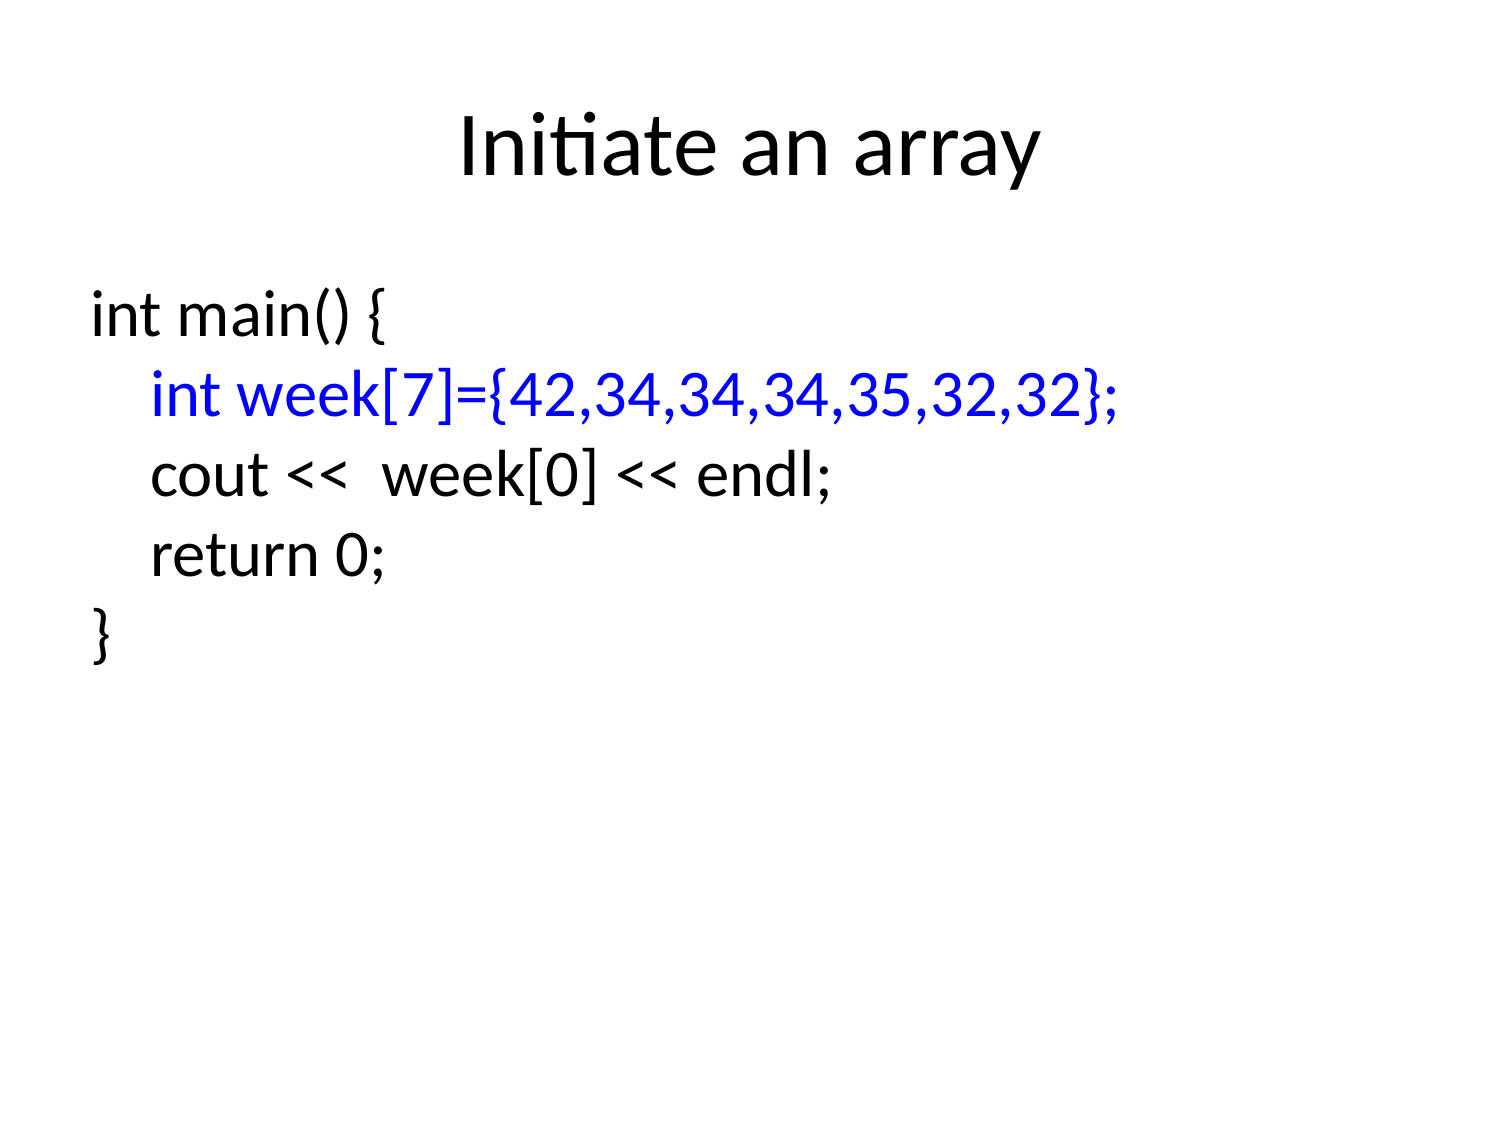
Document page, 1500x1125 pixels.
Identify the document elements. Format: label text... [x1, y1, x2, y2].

title Initiate an array [75, 45, 1425, 233]
list int main() { int week[7]={42,34,34,34,35,32,32}; cout << week[0] << endl; return 0; } [75, 262, 1425, 1005]
